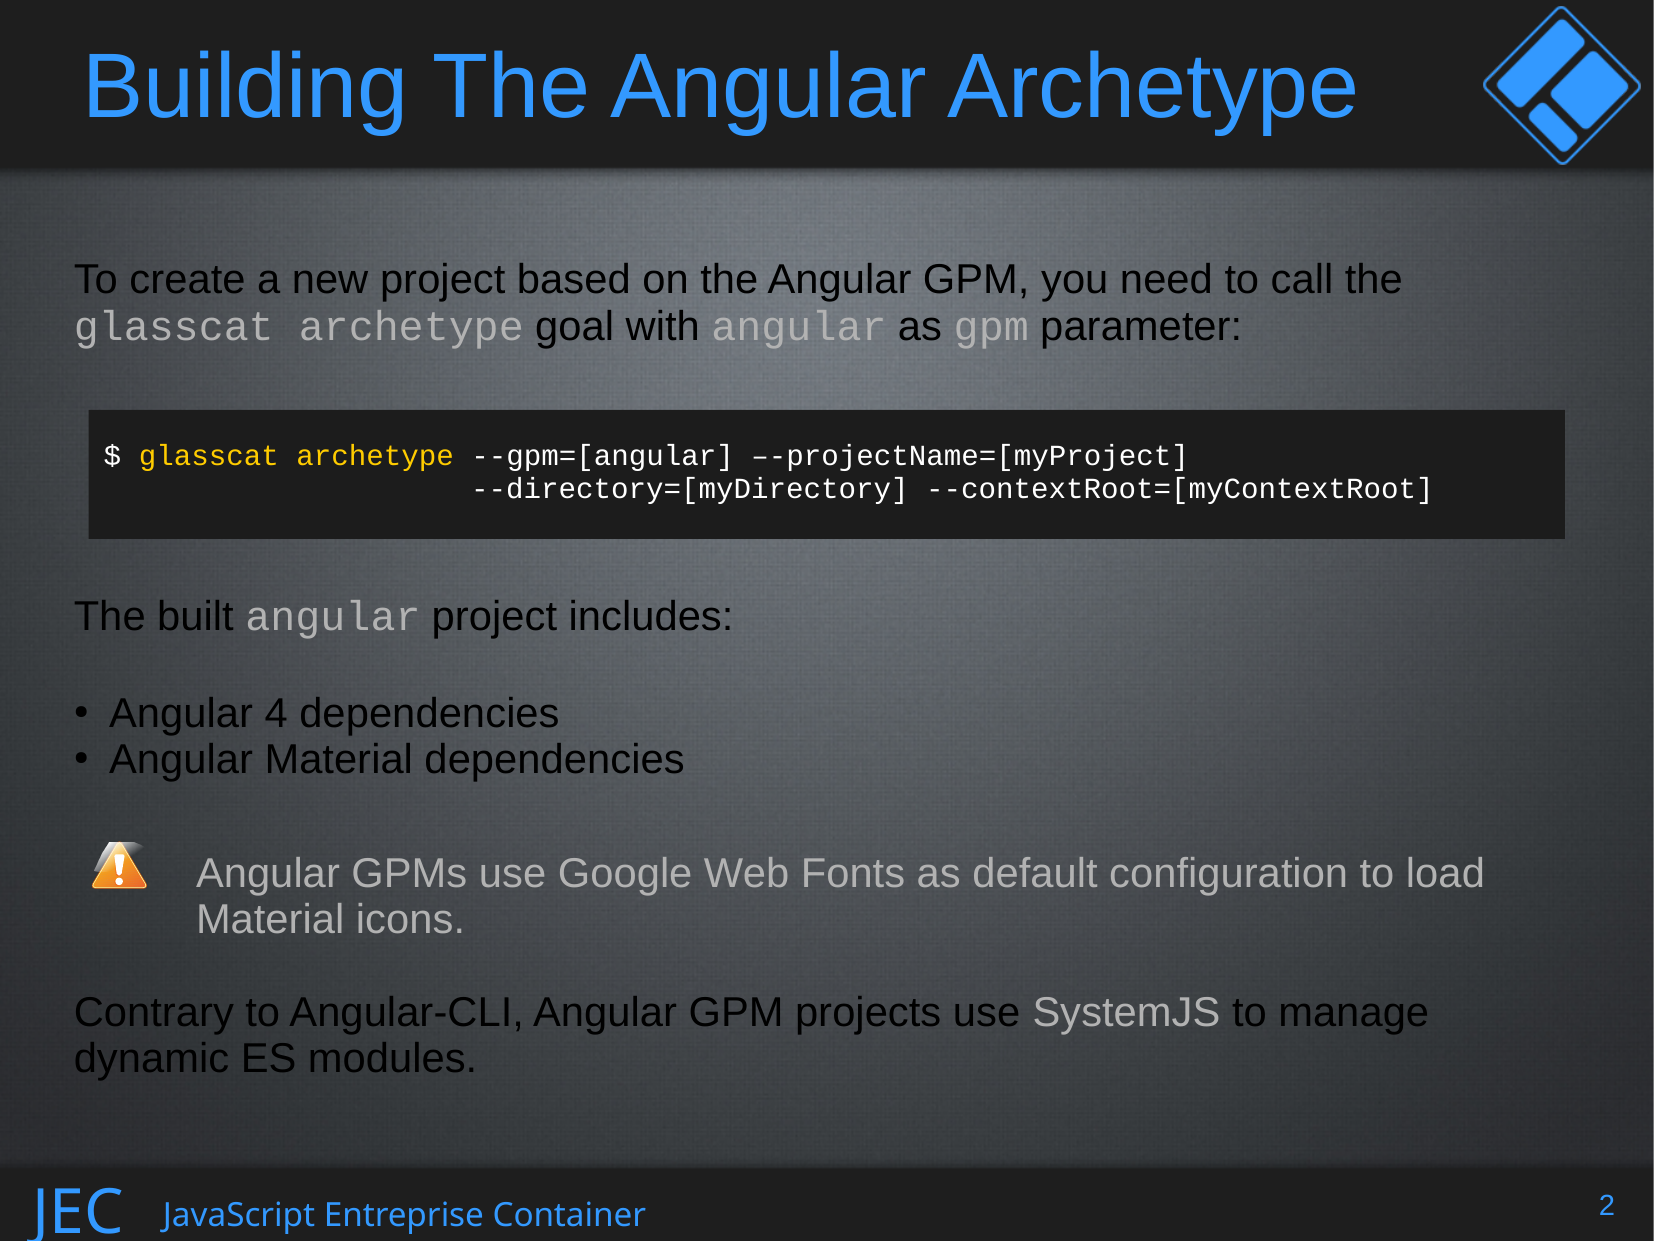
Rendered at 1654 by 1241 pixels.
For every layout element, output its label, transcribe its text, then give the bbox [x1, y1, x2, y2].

text_box $ glasscat archetype --gpm=[angular] –-projectName=[myProject] --directory=[myDirectory] --contextRoot=[myContextRoot] [88, 409, 1565, 533]
text_box Contrary to Angular-CLI, Angular GPM projects use SystemJS to manage dynamic ES modules. [59, 981, 1595, 1090]
text_box 2 [744, 1181, 1630, 1229]
text_box The built angular project includes: Angular 4 dependencies Angular Material dependencies [59, 585, 1595, 798]
text_box JEC [17, 1159, 149, 1241]
text_box Angular GPMs use Google Web Fonts as default configuration to load Material icons. [181, 842, 1560, 951]
title Building The Angular Archetype [82, 23, 1441, 147]
picture [0, 0, 1654, 1241]
text_box To create a new project based on the Angular GPM, you need to call the glasscat archetype goal with angular as gpm parameter: [59, 248, 1595, 373]
text_box JavaScript Entreprise Container [148, 1183, 651, 1241]
